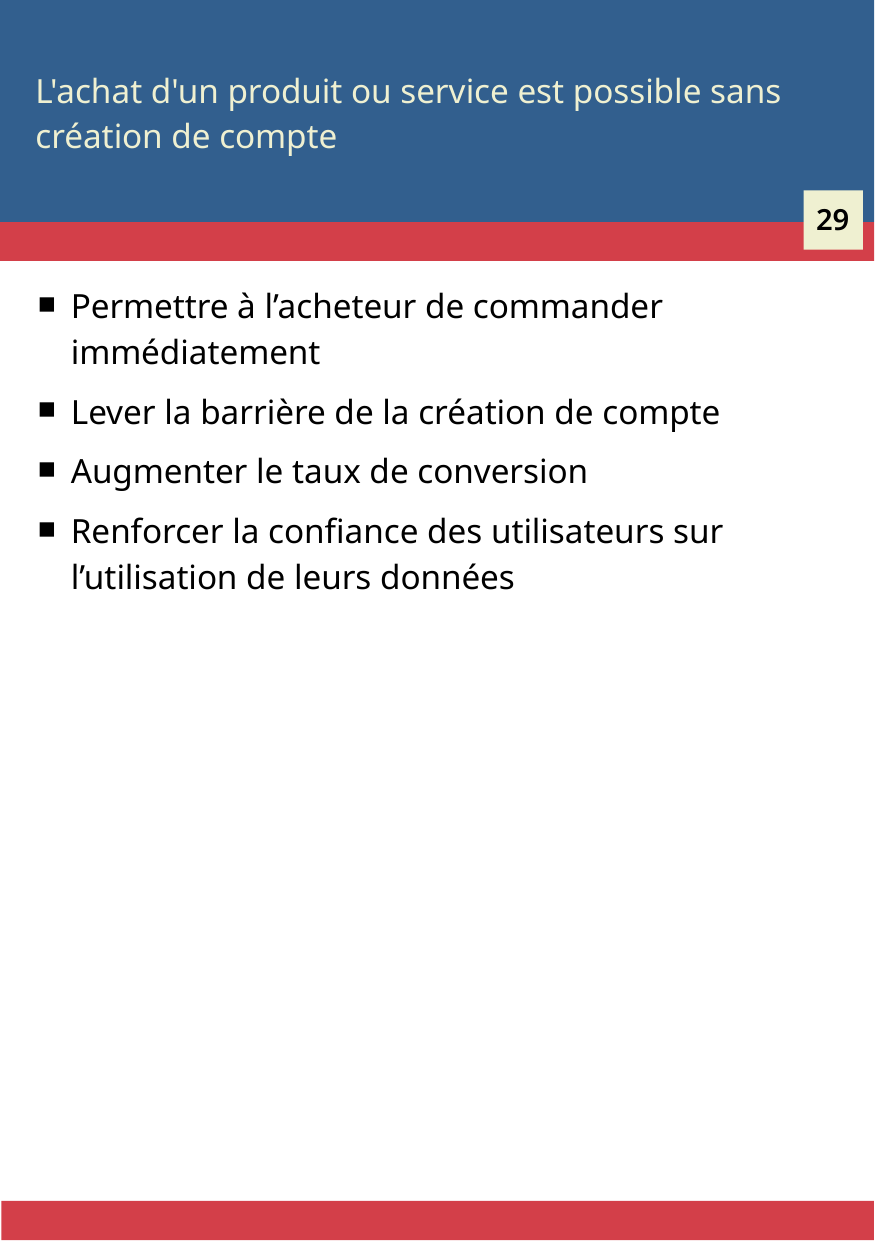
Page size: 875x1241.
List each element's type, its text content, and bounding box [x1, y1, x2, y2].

list Permettre à l’acheteur de commander immédiatement Lever la barrière de la création de compte Augmenter le taux de conversion Renforcer la confiance des utilisateurs sur l’utilisation de leurs données [23, 283, 839, 1111]
title L'achat d'un produit ou service est possible sans création de compte [35, 13, 839, 213]
text_box 29 [803, 188, 863, 249]
